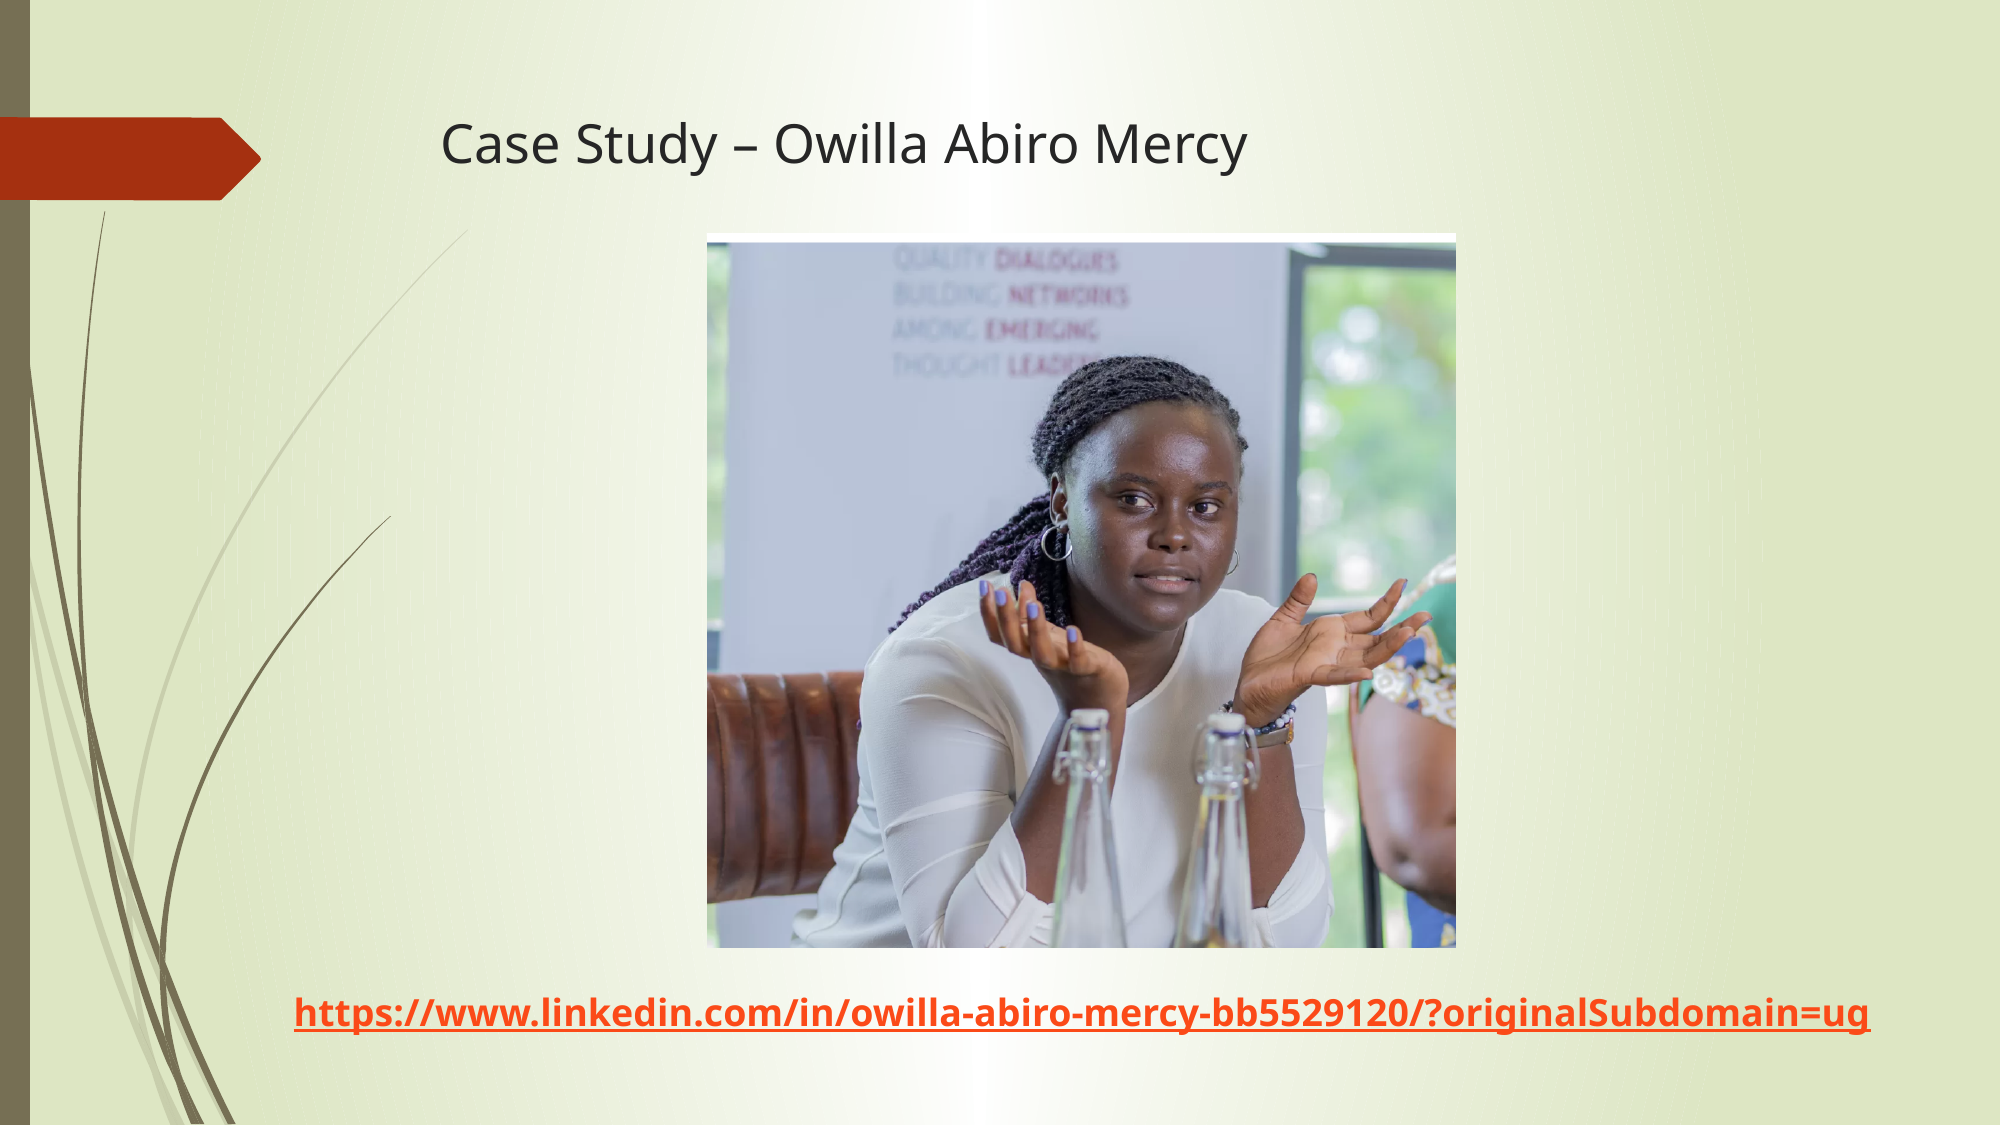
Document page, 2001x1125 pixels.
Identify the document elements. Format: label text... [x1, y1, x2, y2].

text_box https://www.linkedin.com/in/owilla-abiro-mercy-bb5529120/?originalSubdomain=ug [278, 981, 2000, 1093]
picture [707, 233, 1456, 948]
title Case Study – Owilla Abiro Mercy [425, 102, 1888, 313]
